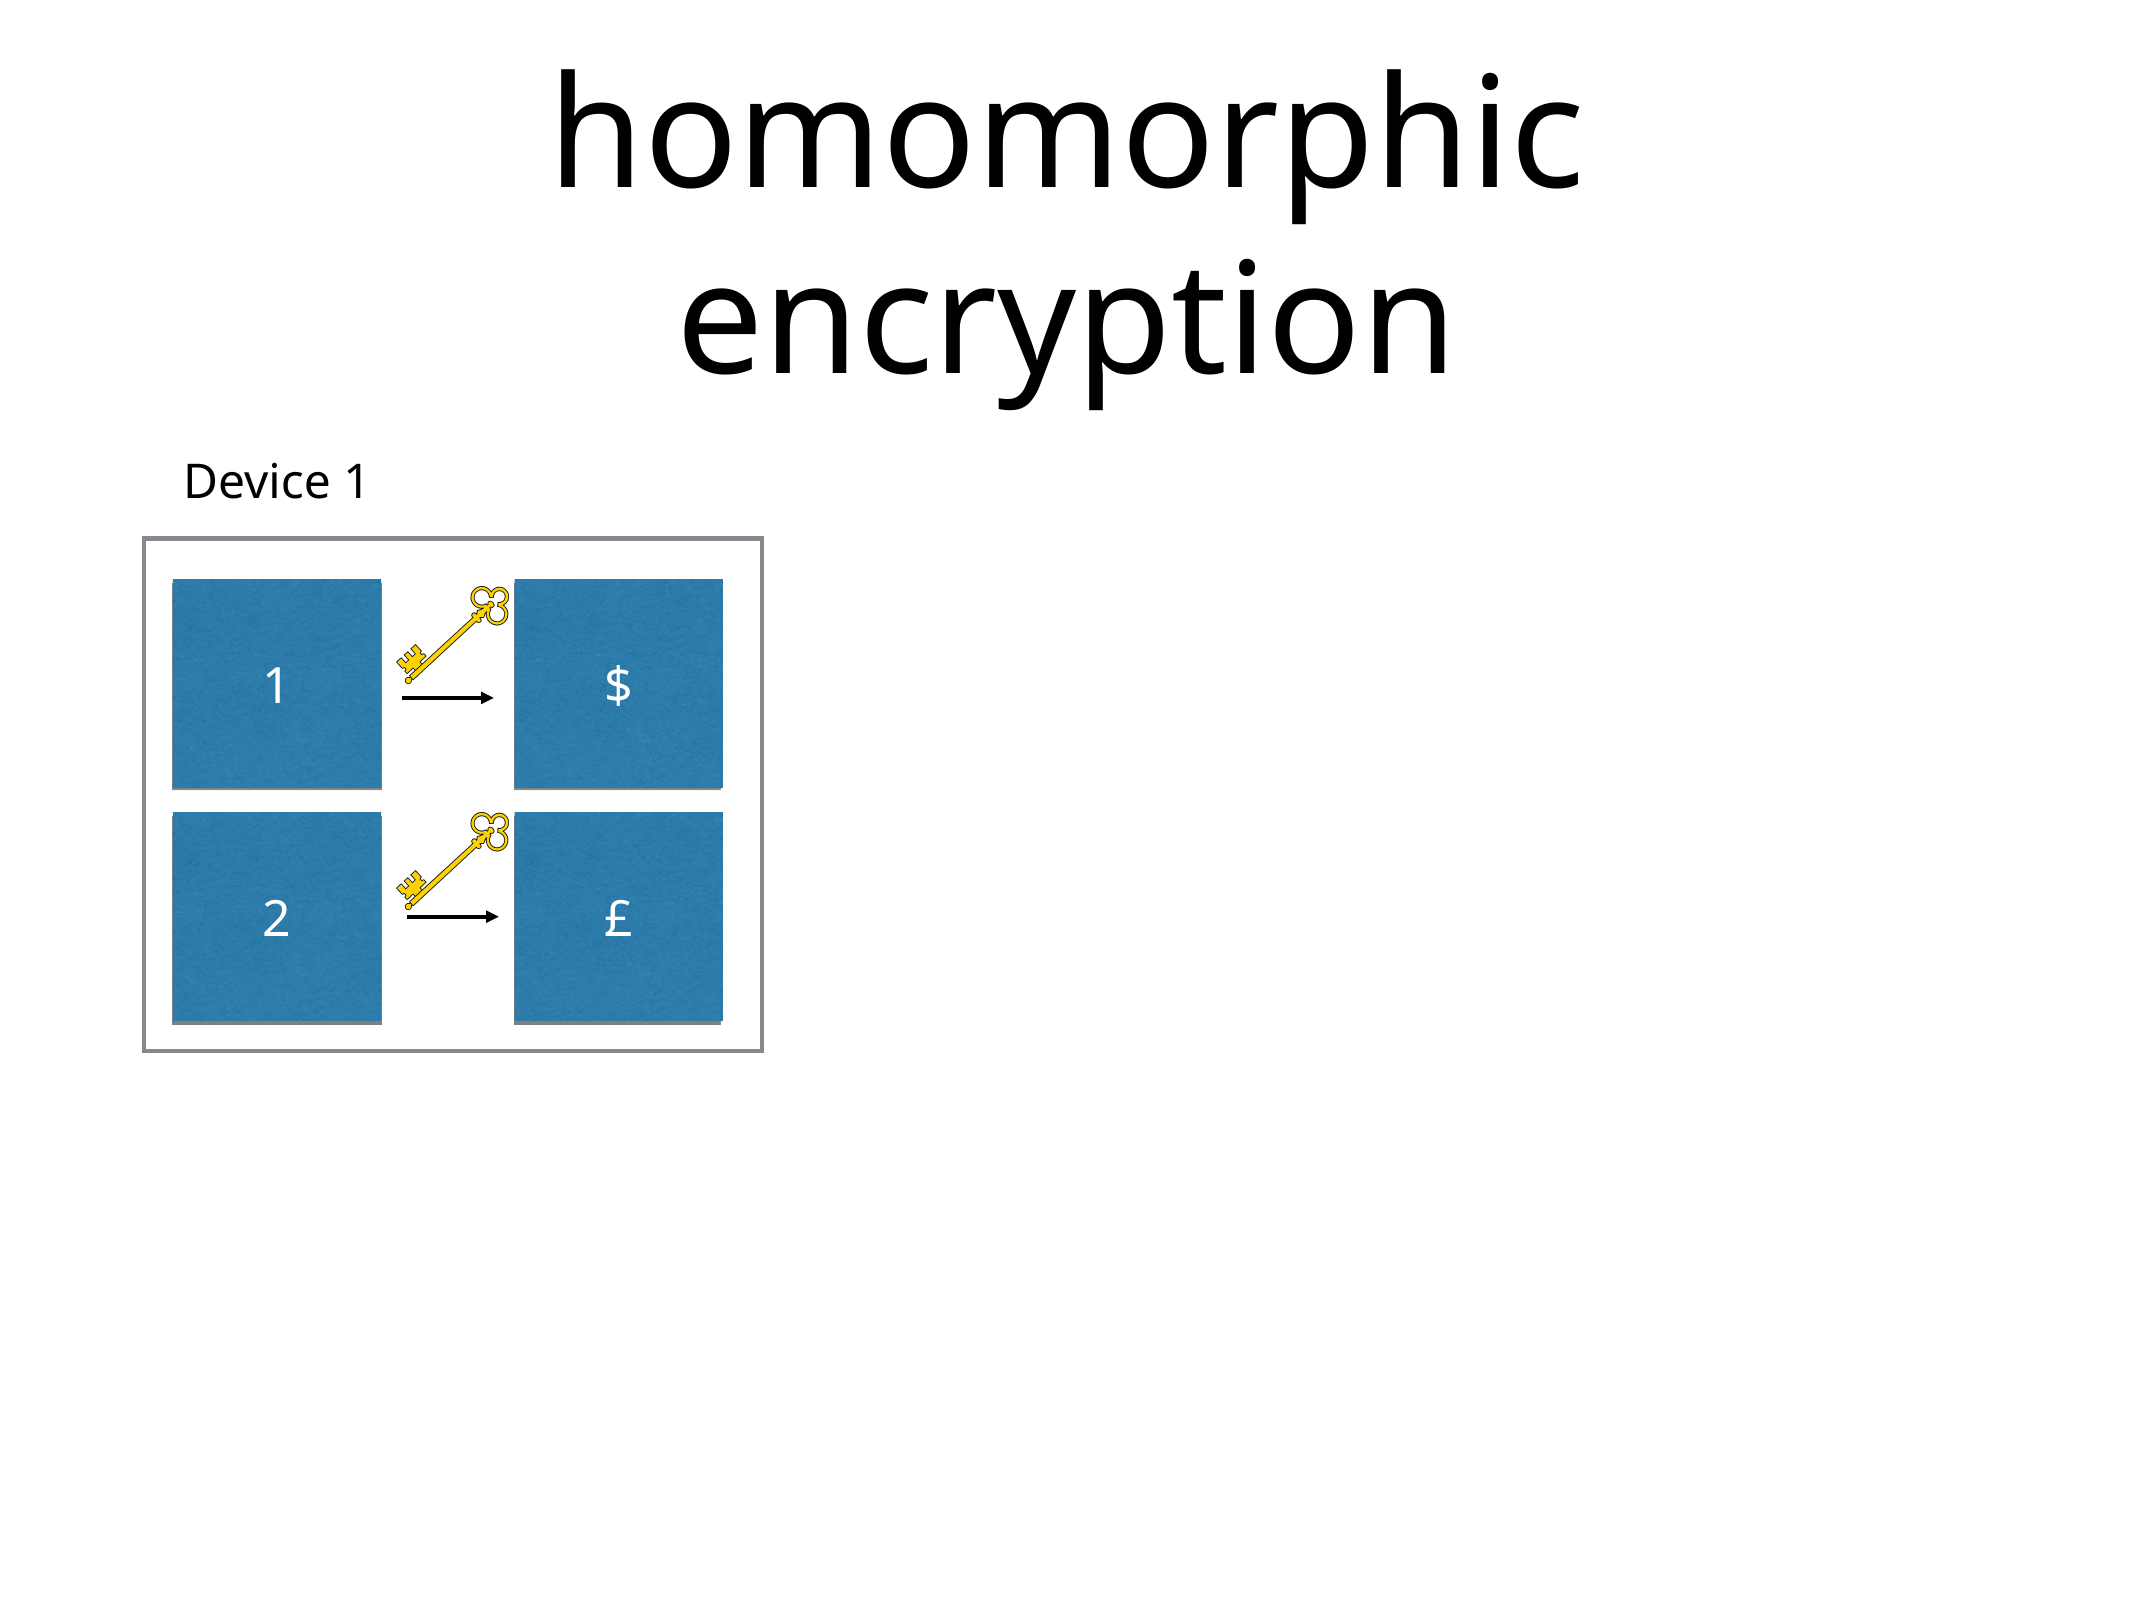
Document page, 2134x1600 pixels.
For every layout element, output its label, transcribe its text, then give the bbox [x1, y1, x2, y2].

picture [382, 812, 509, 910]
text_box £ [514, 812, 723, 1021]
text_box $ [514, 579, 723, 788]
picture [382, 586, 509, 684]
title homomorphic encryption [156, 41, 1978, 396]
text_box 2 [172, 812, 382, 1021]
text_box Device 1 [174, 441, 380, 517]
text_box 1 [172, 579, 382, 788]
